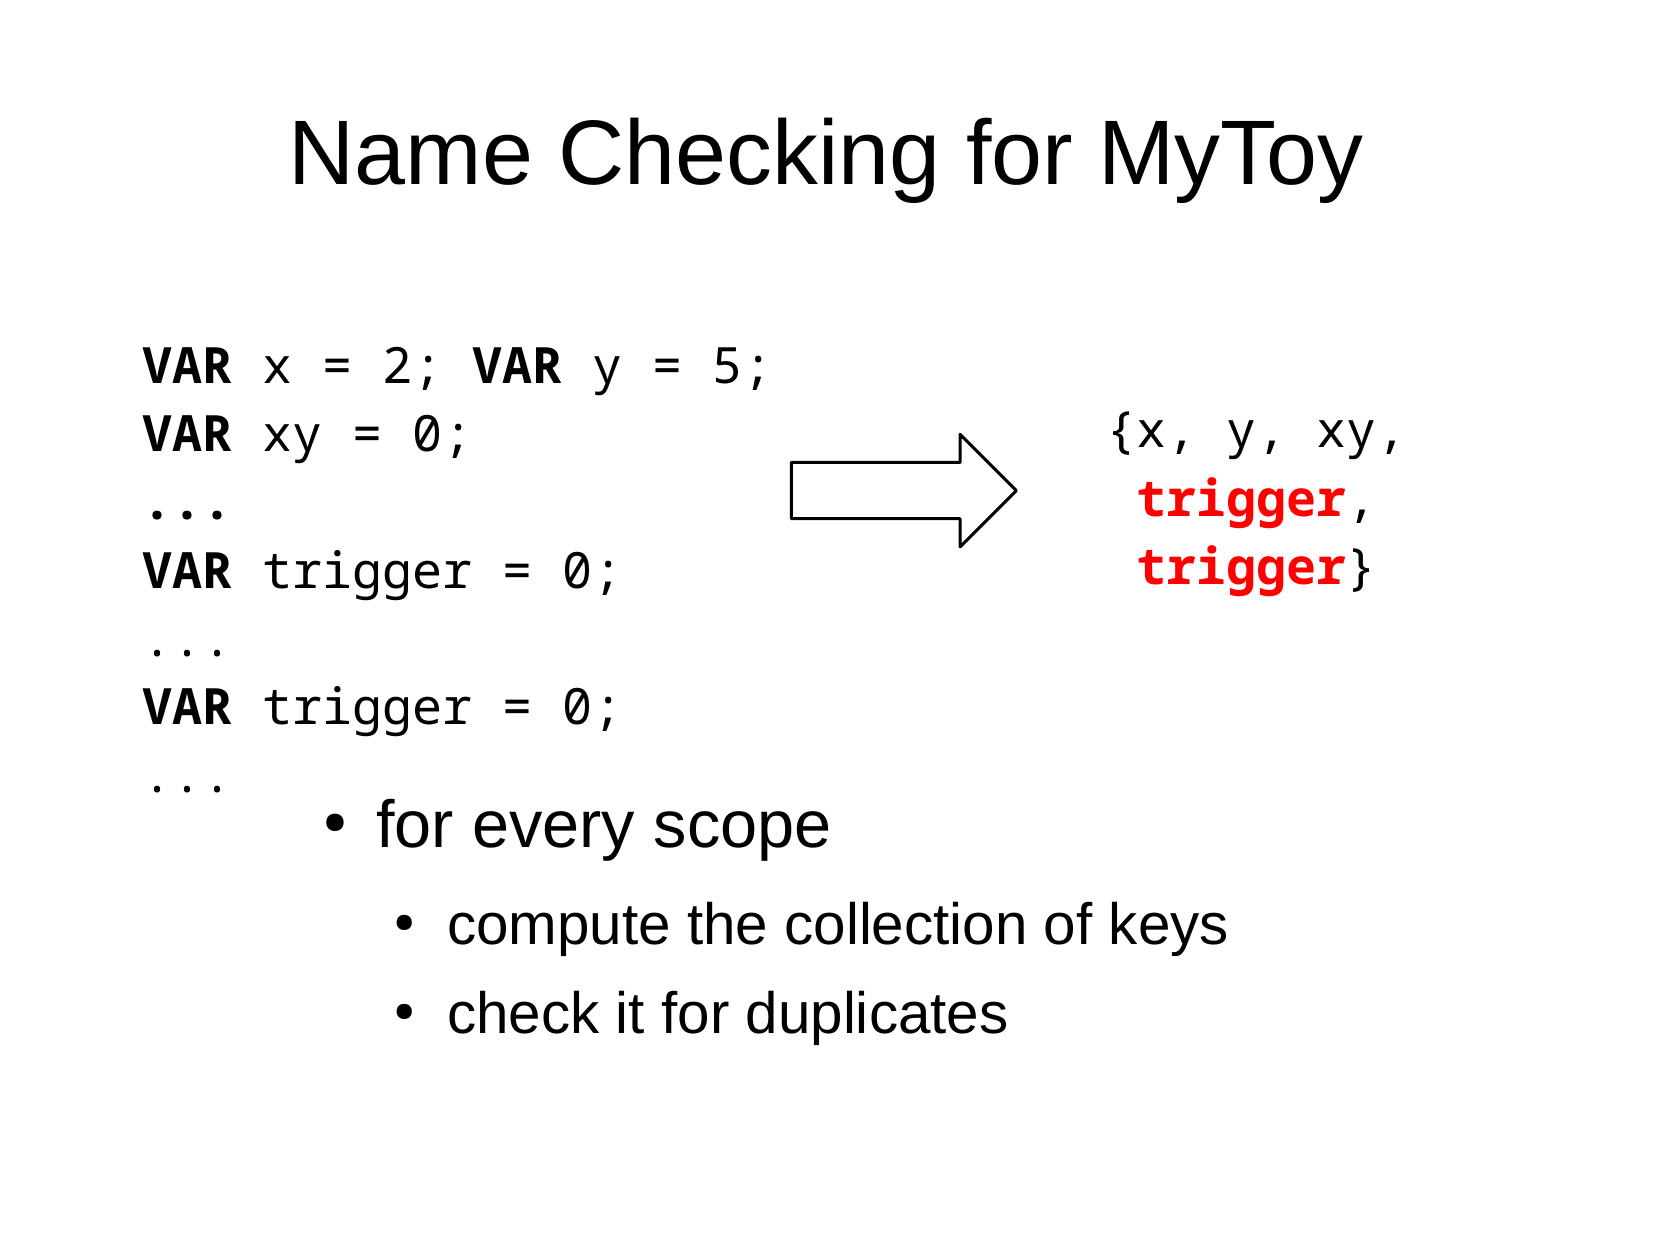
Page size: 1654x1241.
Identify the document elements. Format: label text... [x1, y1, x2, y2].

text_box VAR x = 2; VAR y = 5; VAR xy = 0; ... VAR trigger = 0; ... VAR trigger = 0; ... [127, 322, 788, 738]
text_box {x, y, xy, trigger, trigger} [1091, 386, 1579, 575]
title Name Checking for MyToy [82, 49, 1571, 257]
list for every scope compute the collection of keys check it for duplicates [305, 787, 1307, 1109]
